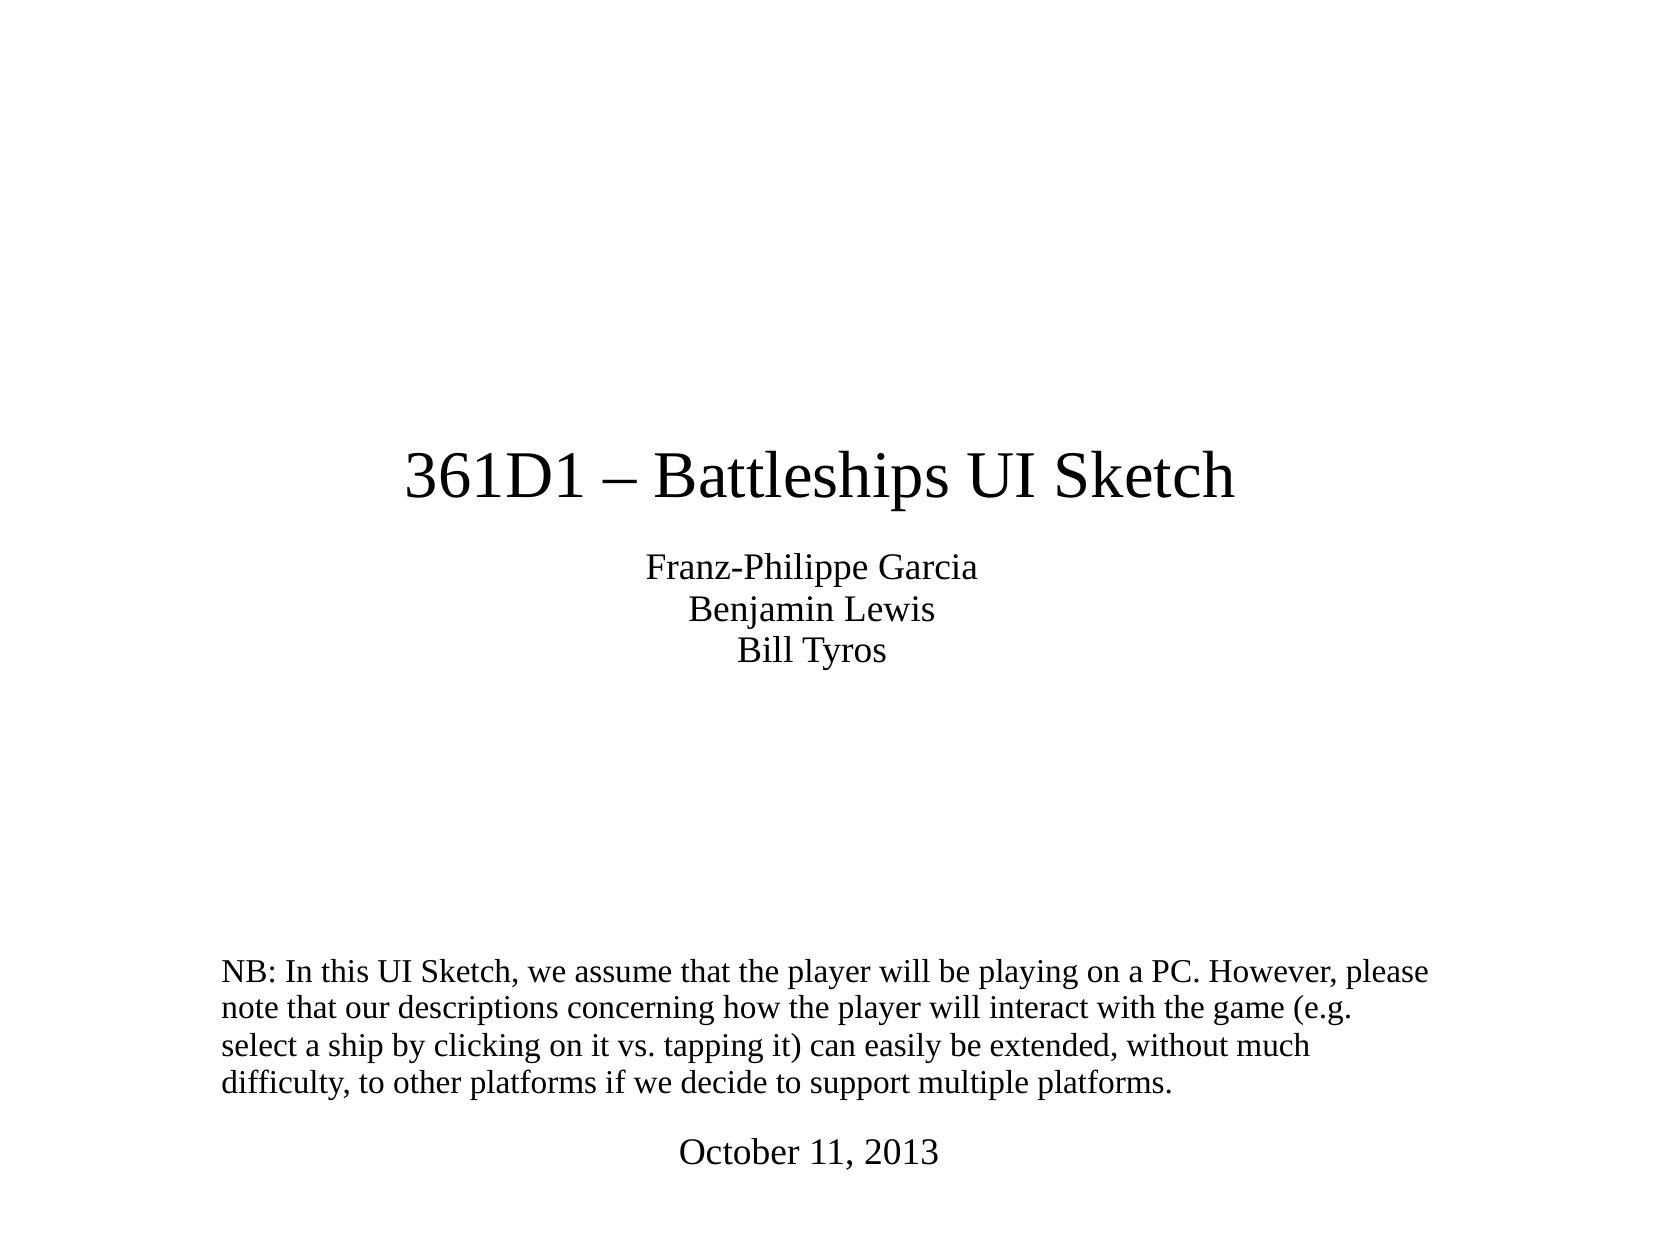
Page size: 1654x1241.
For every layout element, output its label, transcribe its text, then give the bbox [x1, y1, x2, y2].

text_box October 11, 2013 [425, 1124, 1193, 1182]
text_box Franz-Philippe Garcia Benjamin Lewis Bill Tyros [354, 539, 1270, 682]
subtitle 361D1 – Battleships UI Sketch [76, 433, 1565, 591]
text_box NB: In this UI Sketch, we assume that the player will be playing on a PC. However, please note that our descriptions concerning how the player will interact with the game (e.g. select a ship by clicking on it vs. tapping it) can easily be extended, without much difficulty, to other platforms if we decide to support multiple platforms. [206, 944, 1447, 1123]
